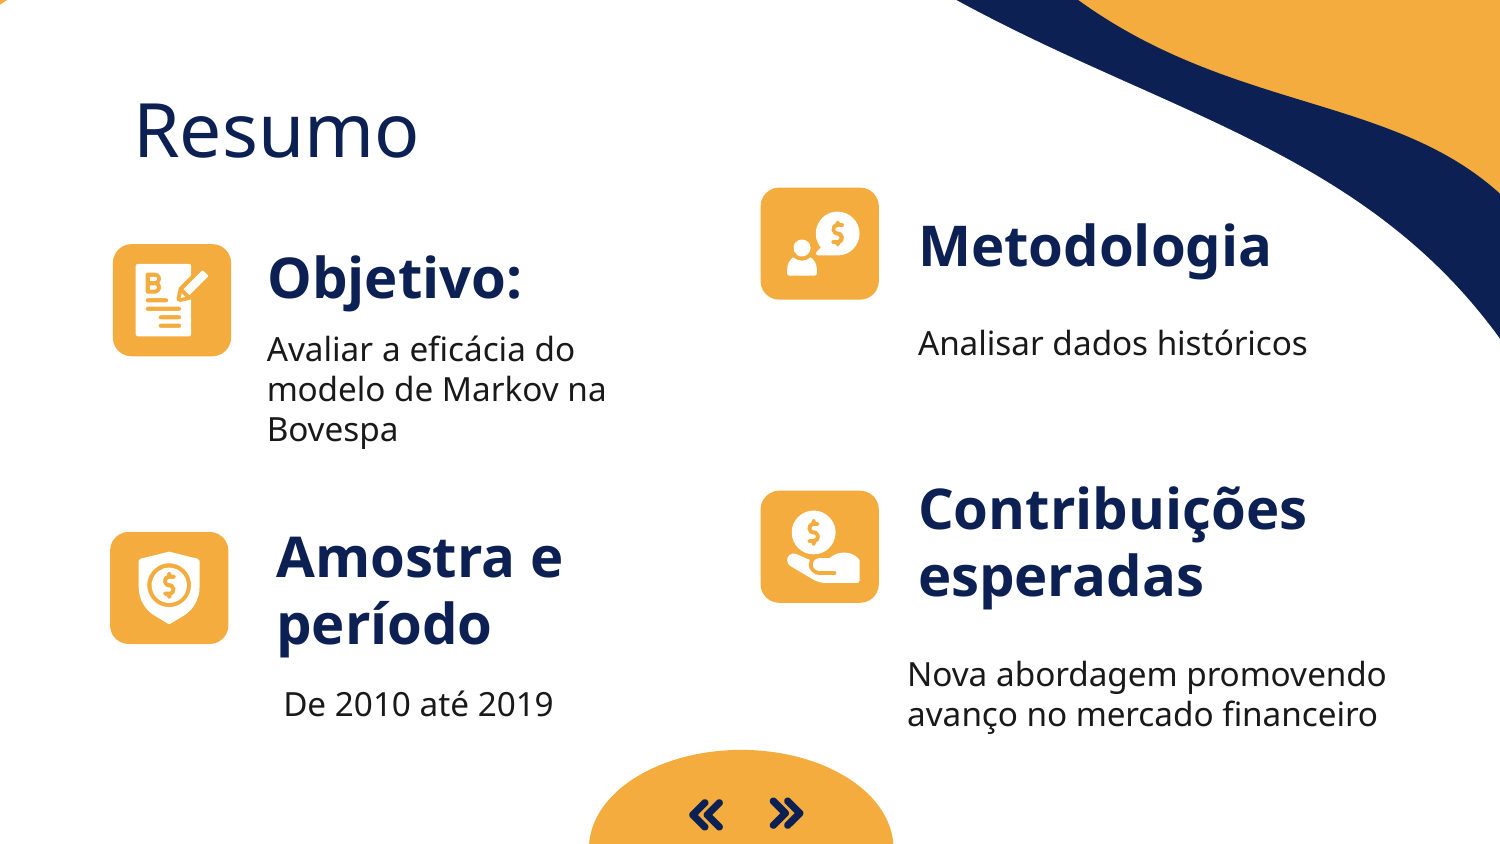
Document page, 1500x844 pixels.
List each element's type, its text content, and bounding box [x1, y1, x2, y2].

subtitle De 2010 até 2019 [268, 662, 609, 744]
text_box [112, 244, 232, 357]
subtitle Avaliar a eficácia do modelo de Markov na Bovespa [251, 321, 701, 454]
title Contribuições esperadas [903, 477, 1374, 603]
subtitle Analisar dados históricos [903, 299, 1377, 385]
title Metodologia [903, 181, 1374, 299]
subtitle Nova abordagem promovendo avanço no mercado financeiro [892, 631, 1449, 755]
text_box [760, 490, 879, 603]
title Amostra e período [261, 526, 624, 651]
text_box [760, 187, 879, 300]
title Resumo [118, 87, 1382, 167]
text_box [110, 531, 229, 645]
title Objetivo: [252, 212, 625, 321]
text_box [589, 749, 894, 844]
